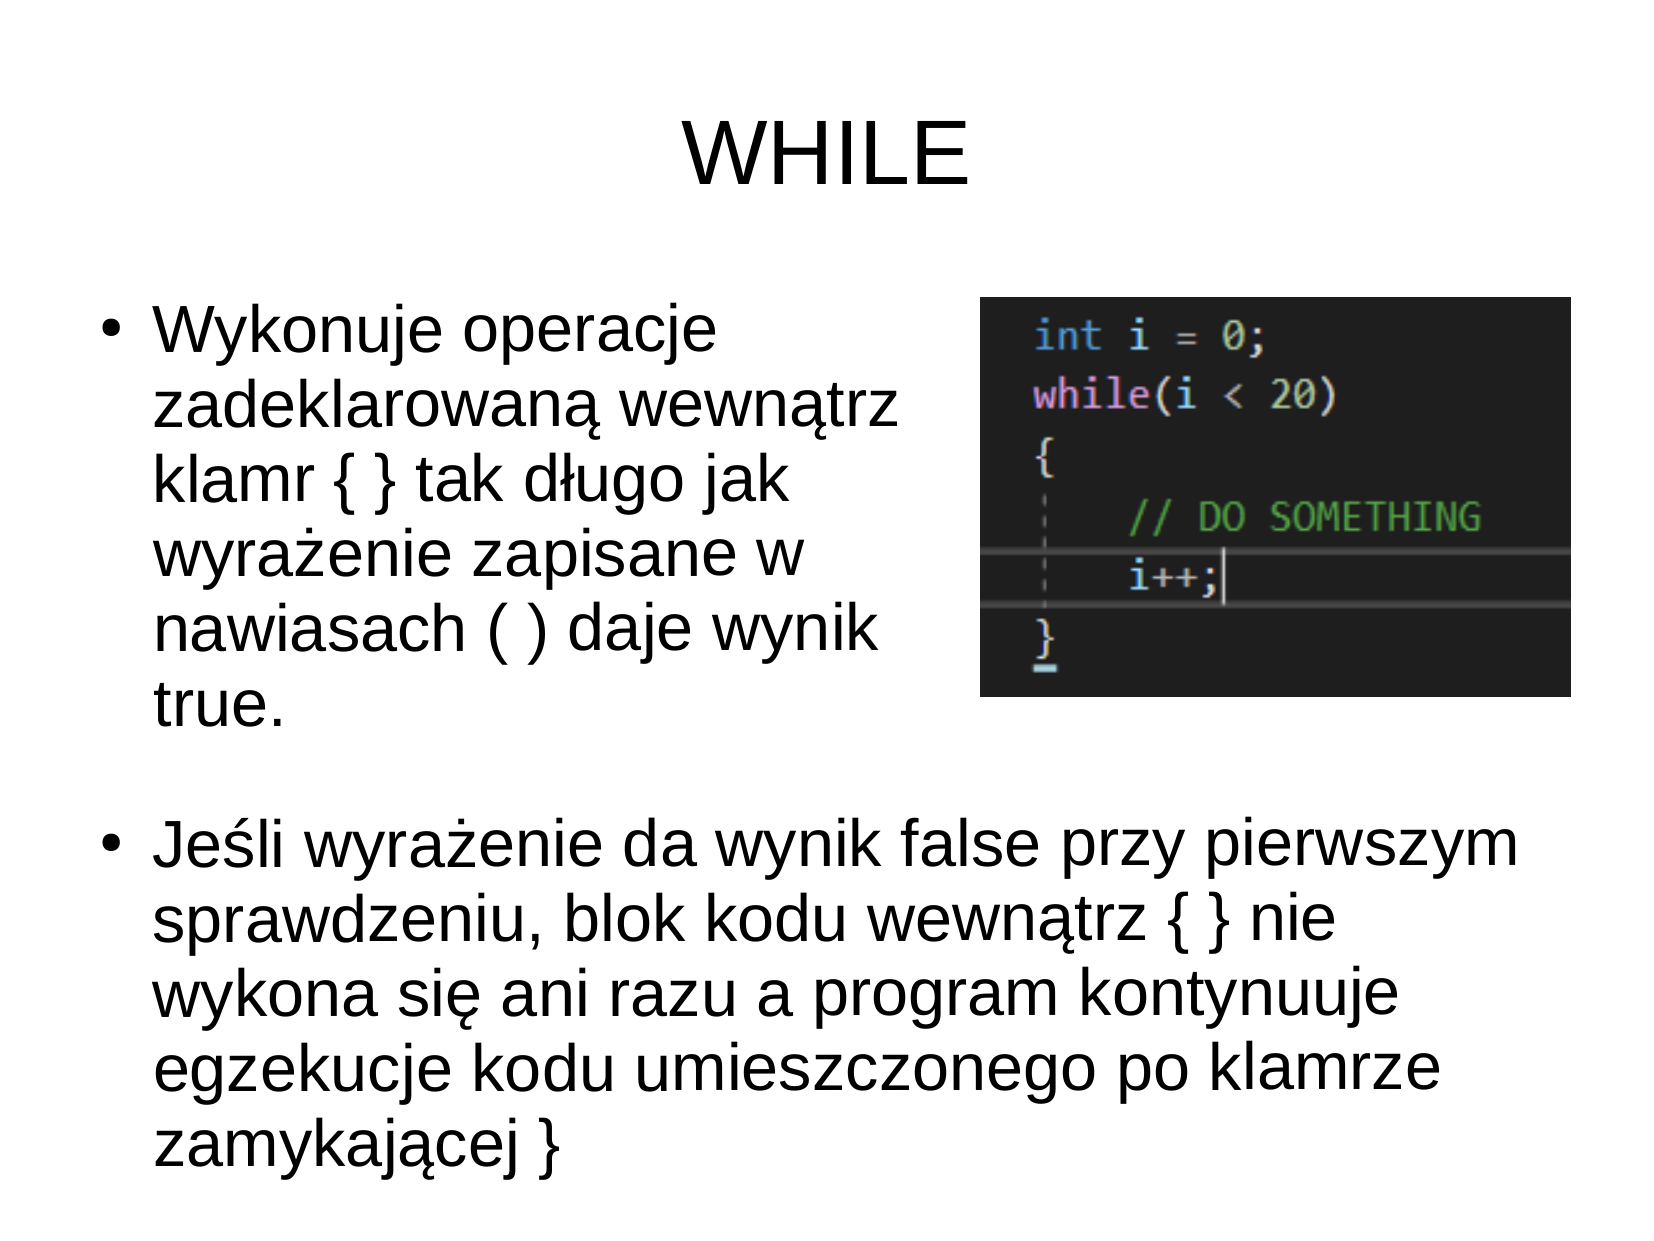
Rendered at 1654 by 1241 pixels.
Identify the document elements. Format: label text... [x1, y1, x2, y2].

list Jeśli wyrażenie da wynik false przy pierwszym sprawdzeniu, blok kodu wewnątrz { } nie wykona się ani razu a program kontynuuje egzekucje kodu umieszczonego po klamrze zamykającej } [81, 803, 1571, 1182]
list Wykonuje operacje zadeklarowaną wewnątrz klamr { } tak długo jak wyrażenie zapisane w nawiasach ( ) daje wynik true. [81, 289, 969, 807]
title WHILE [82, 49, 1571, 257]
picture [980, 297, 1571, 697]
